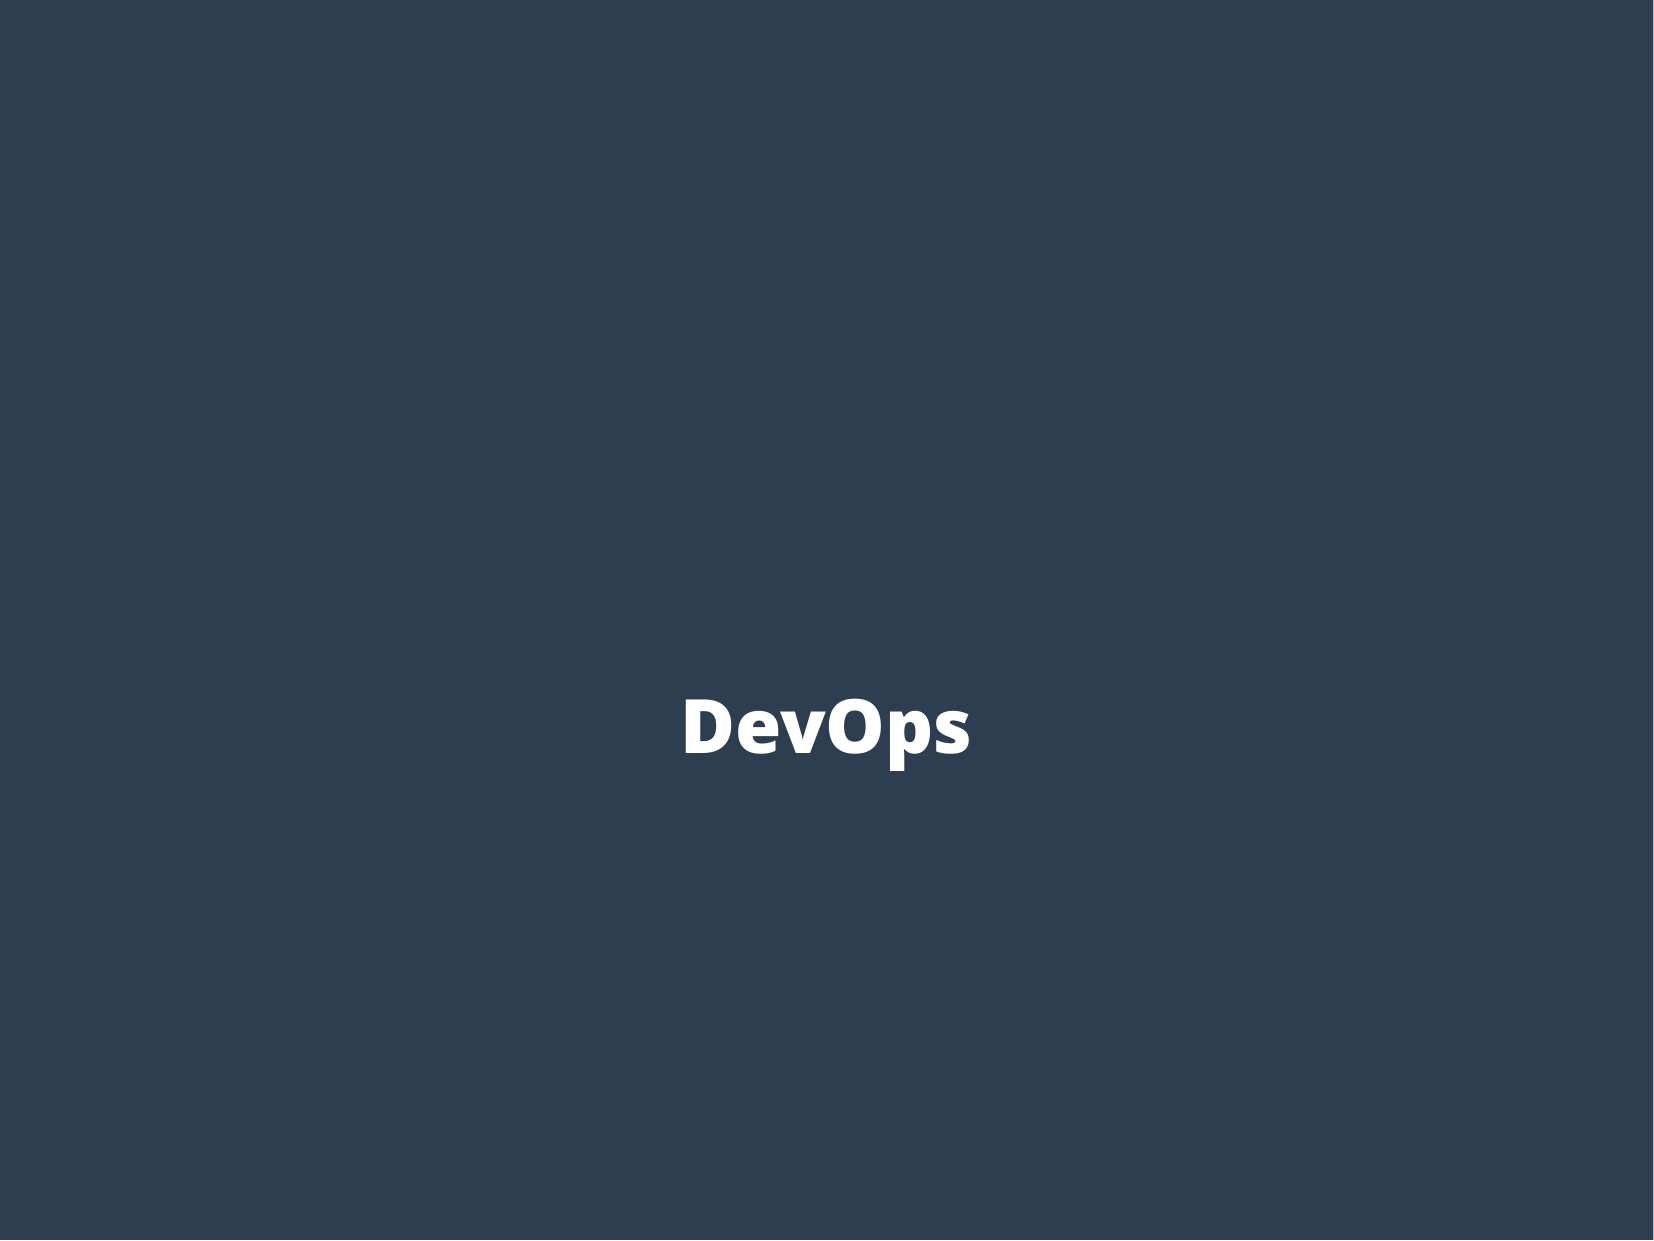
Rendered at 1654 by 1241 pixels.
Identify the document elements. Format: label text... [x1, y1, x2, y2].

title DevOps [59, 620, 1595, 778]
